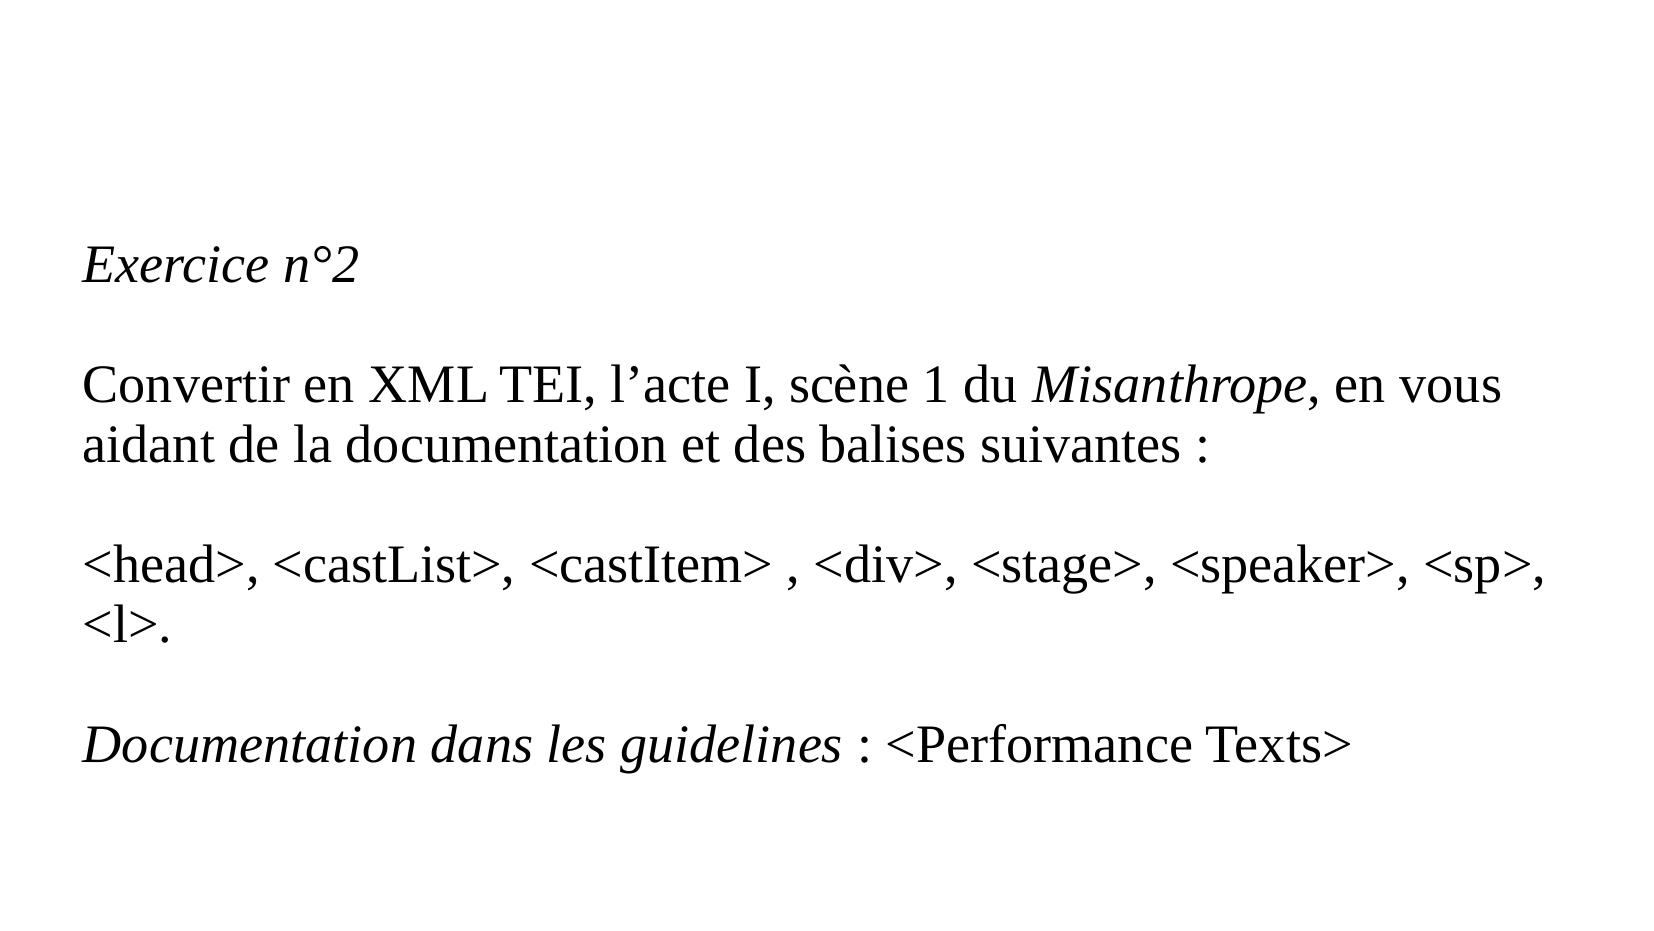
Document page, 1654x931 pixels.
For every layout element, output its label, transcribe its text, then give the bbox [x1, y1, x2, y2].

subtitle Exercice n°2 Convertir en XML TEI, l’acte I, scène 1 du Misanthrope, en vous aidant de la documentation et des balises suivantes : <head>, <castList>, <castItem> , <div>, <stage>, <speaker>, <sp>, <l>. Documentation dans les guidelines : <Performance Texts> [82, 217, 1571, 792]
